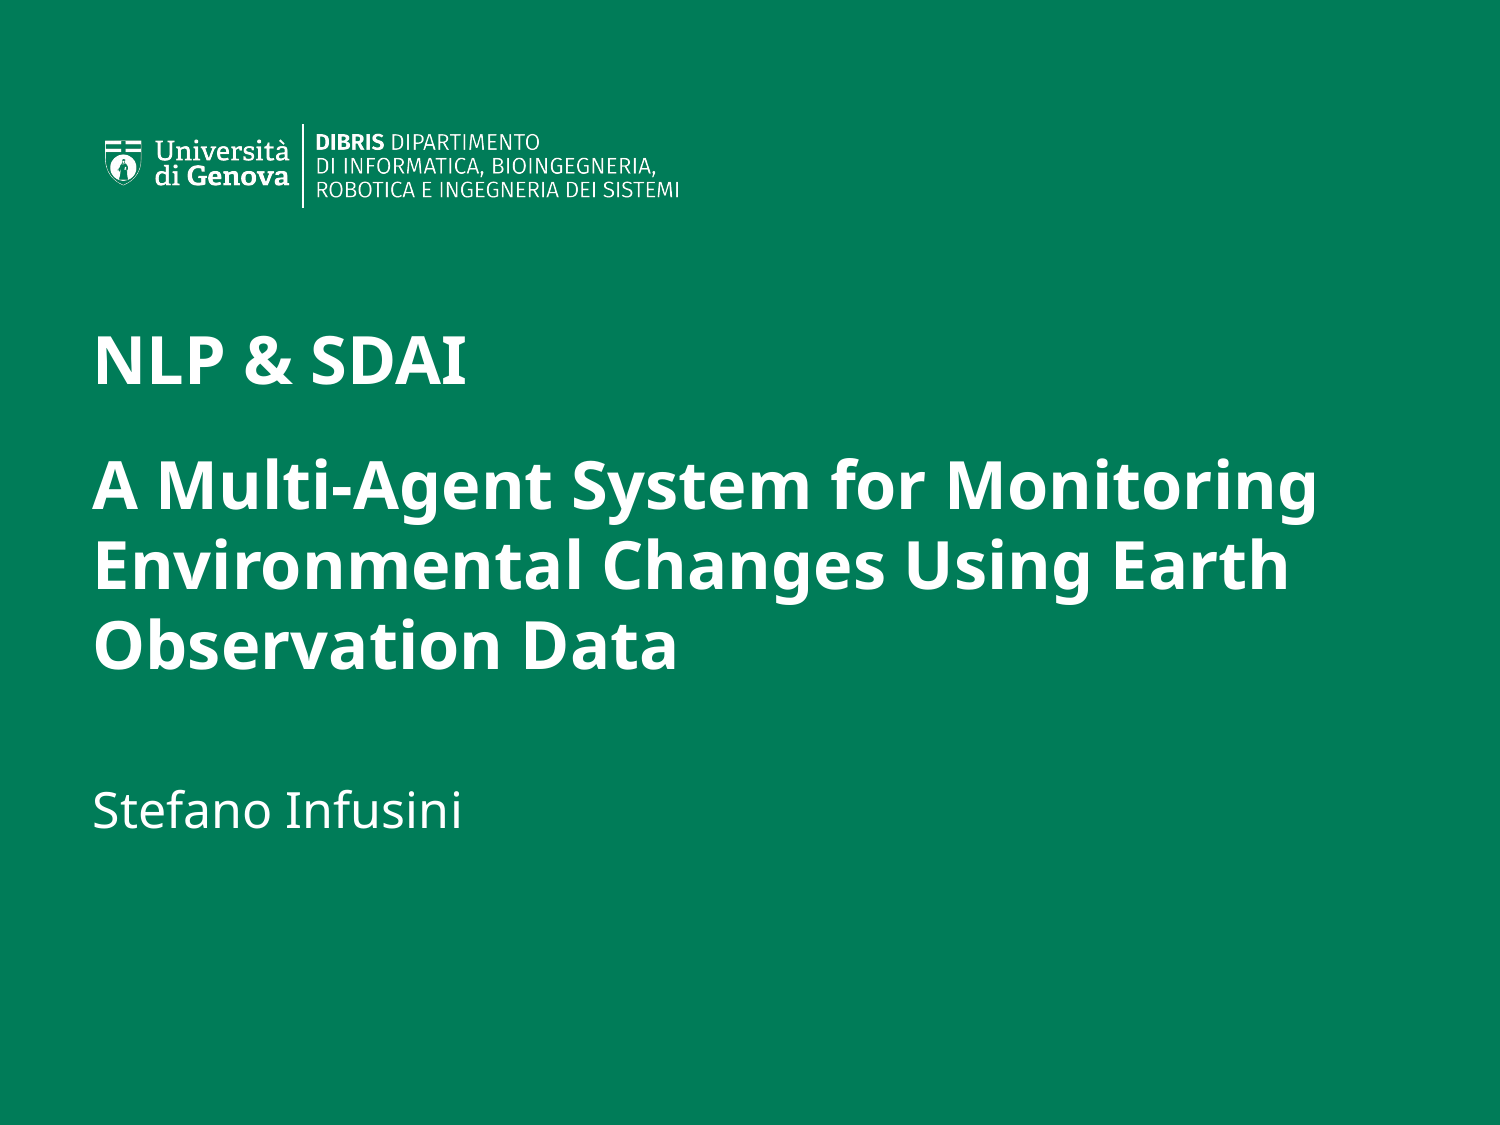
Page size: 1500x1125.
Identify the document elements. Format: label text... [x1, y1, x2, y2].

text_box NLP & SDAI A Multi-Agent System for Monitoring Environmental Changes Using Earth Observation Data [77, 353, 1362, 698]
text_box Stefano Infusini [77, 750, 1362, 874]
picture [105, 124, 678, 208]
